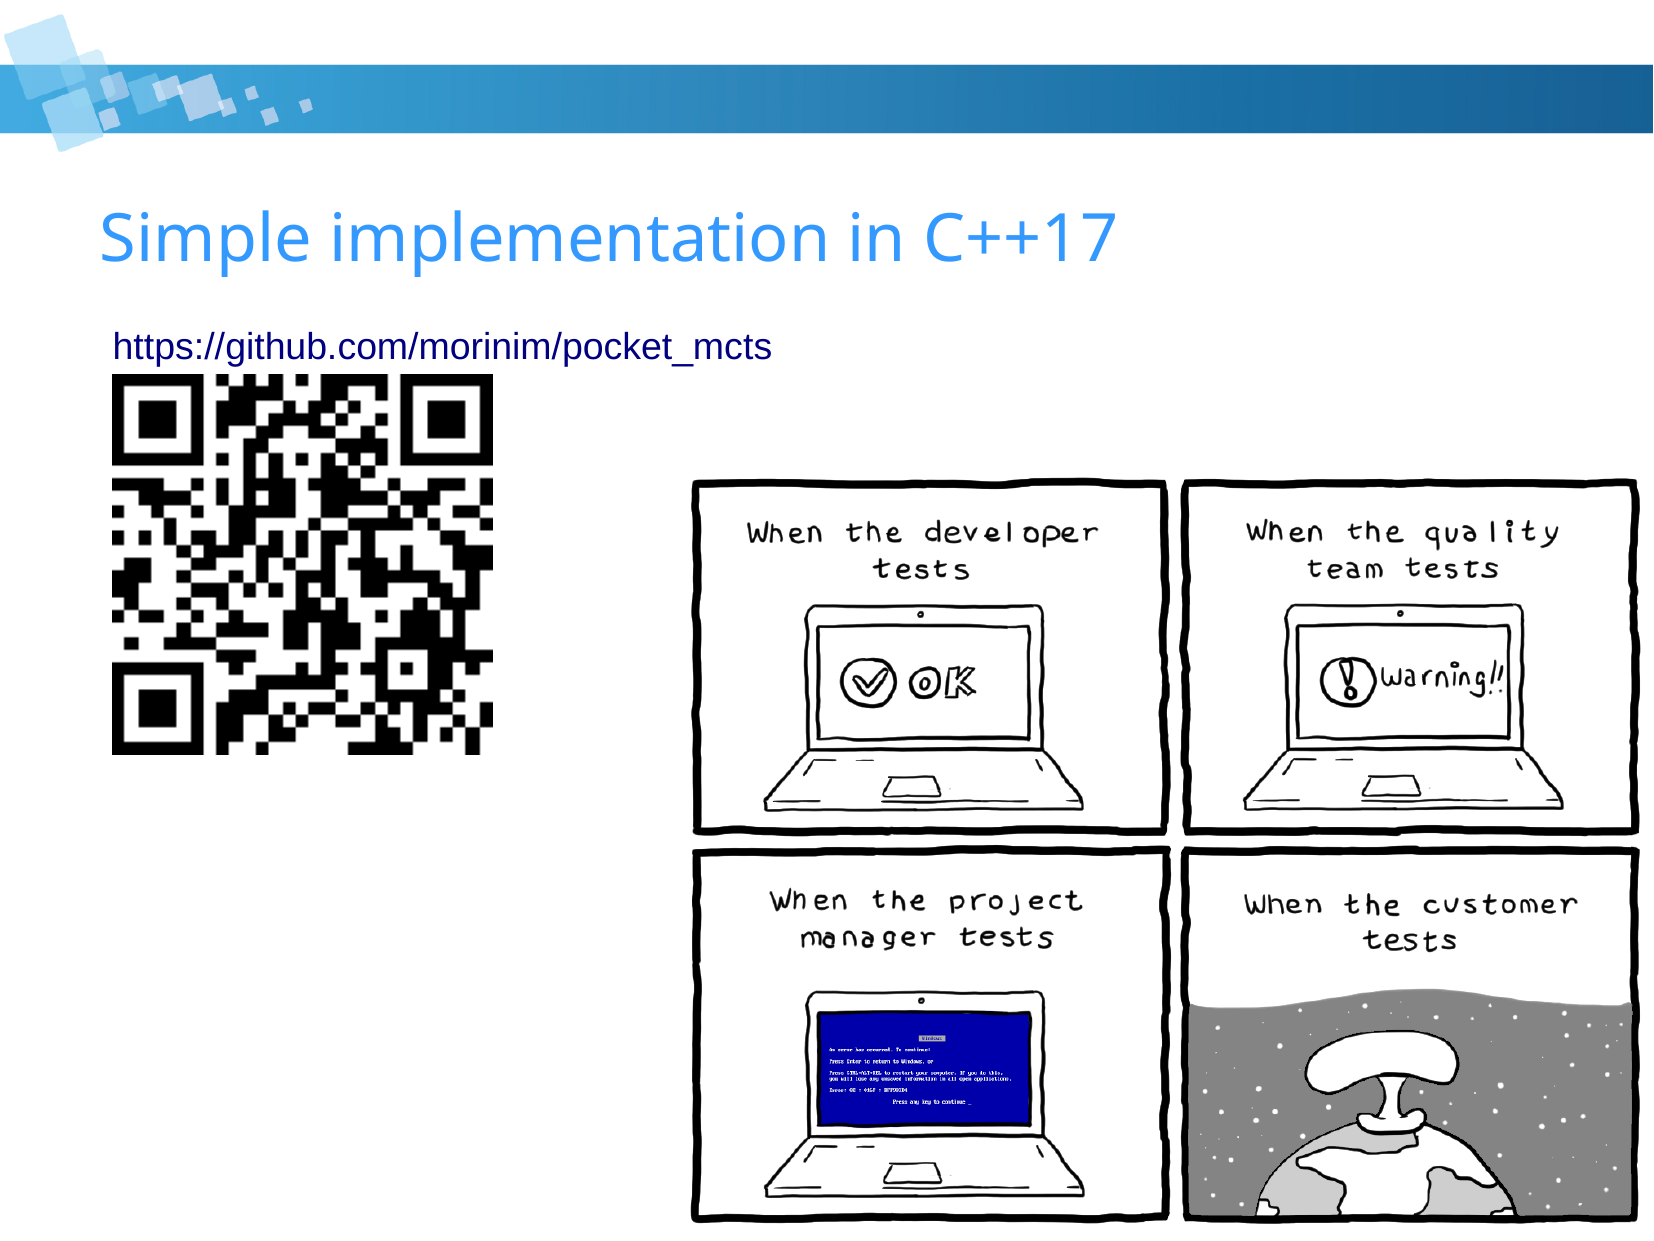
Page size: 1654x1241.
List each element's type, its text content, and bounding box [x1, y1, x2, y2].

picture [0, 0, 1654, 1238]
title Simple implementation in C++17 [82, 132, 1571, 340]
text_box https://github.com/morinim/pocket_mcts [97, 318, 788, 376]
